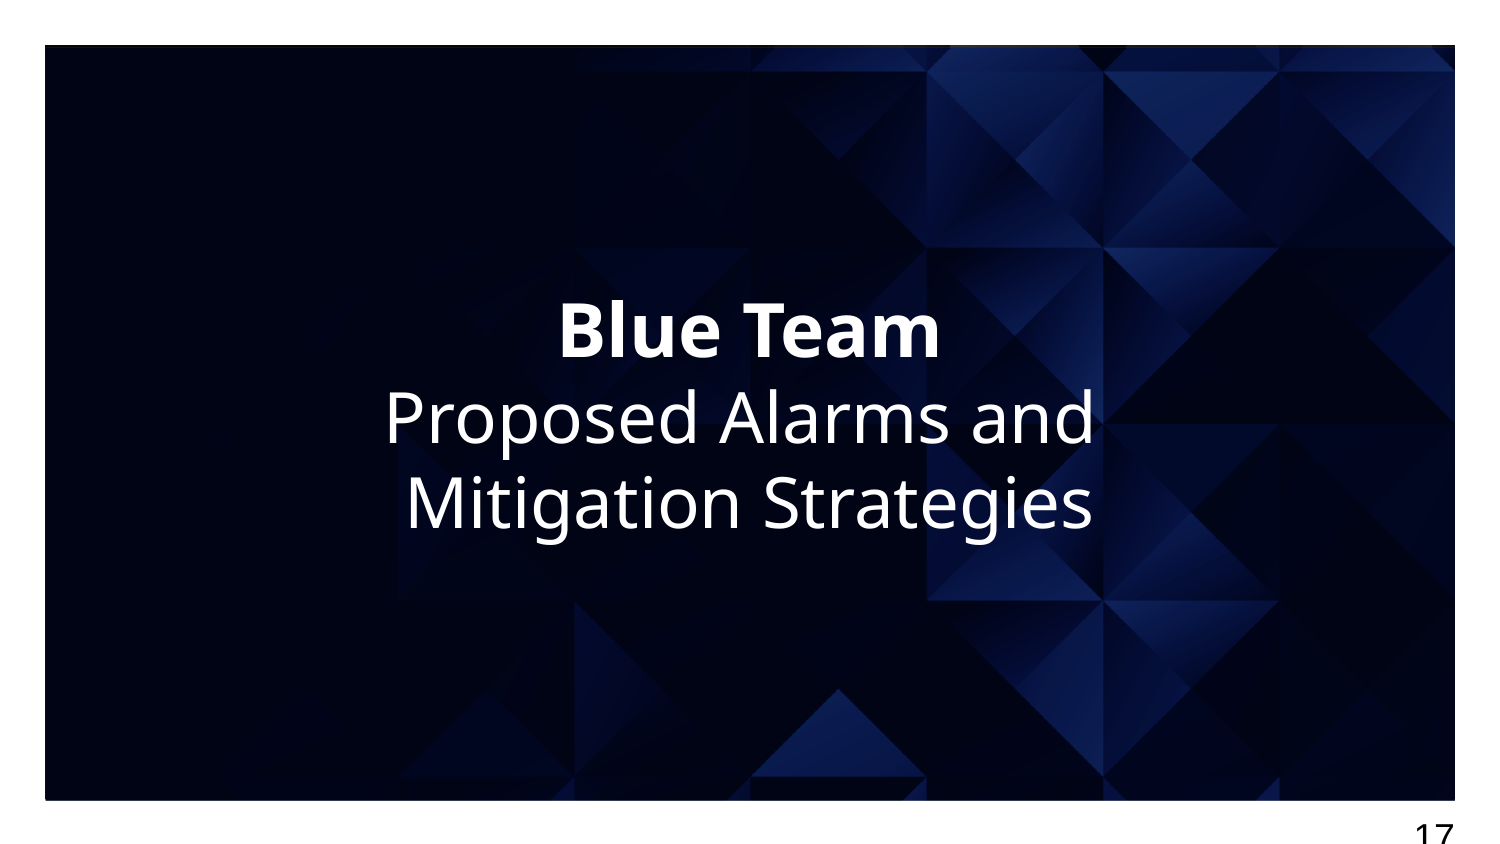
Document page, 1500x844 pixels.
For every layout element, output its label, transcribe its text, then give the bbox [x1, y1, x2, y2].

text_box <number> [1411, 813, 1455, 831]
picture [45, 600, 1455, 802]
picture [45, 45, 1455, 267]
title Blue Team Proposed Alarms and Mitigation Strategies [45, 267, 1455, 600]
